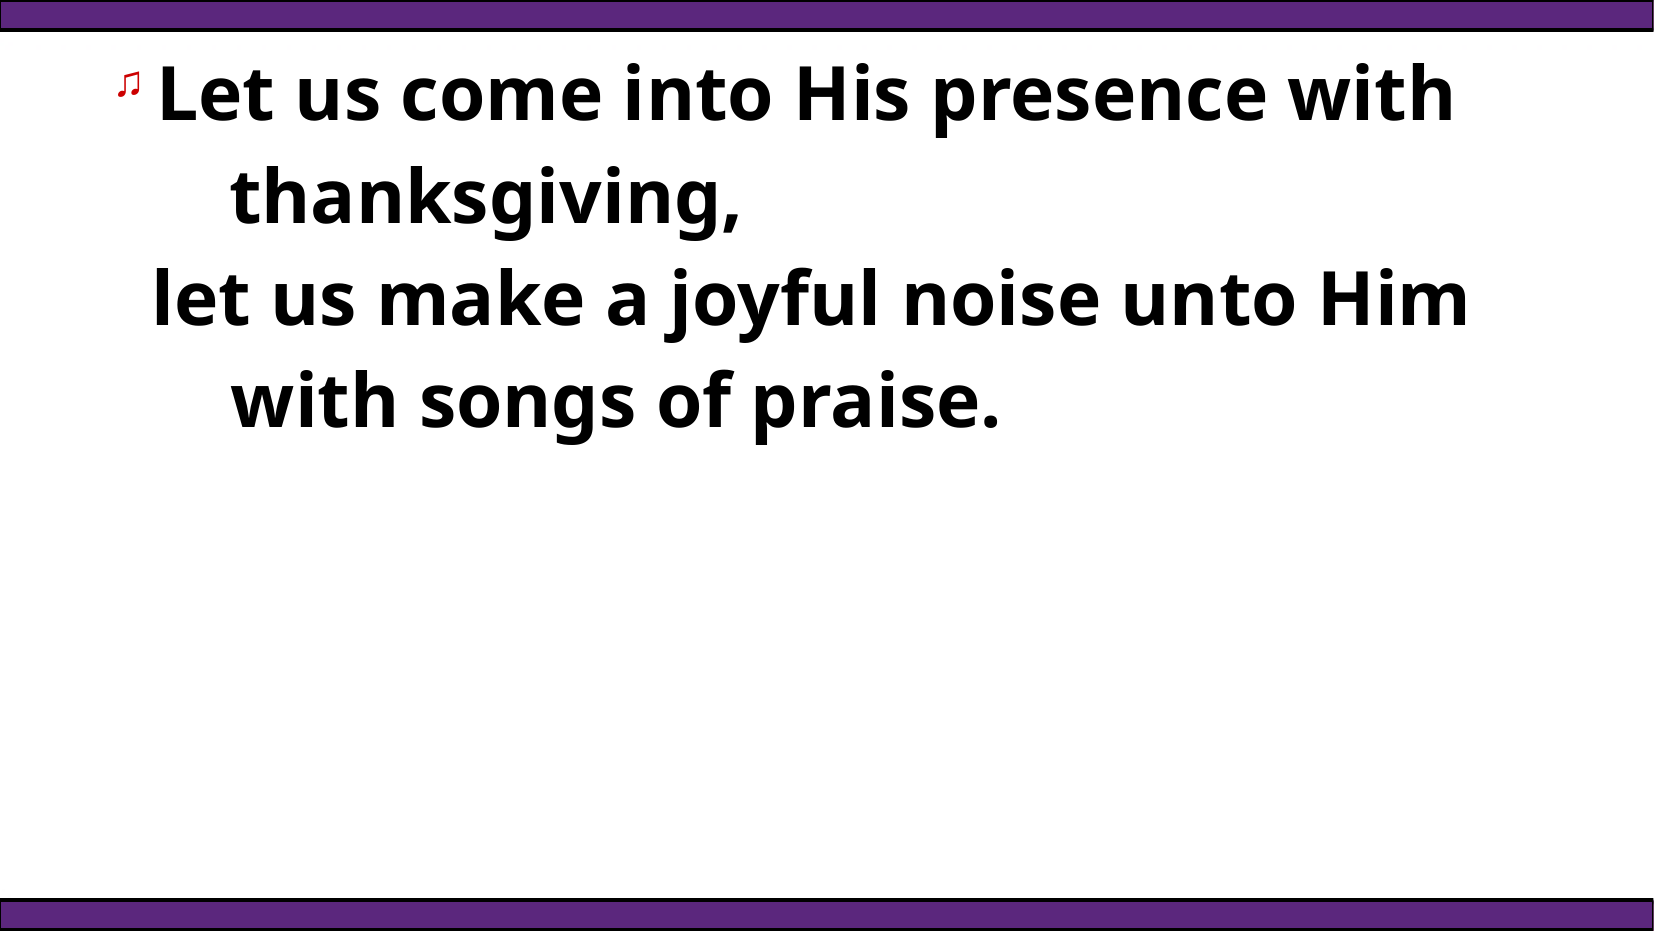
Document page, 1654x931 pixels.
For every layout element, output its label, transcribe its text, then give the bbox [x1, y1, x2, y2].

text_box ♫ Let us come into His presence with thanksgiving, let us make a joyful noise unto Him with songs of praise. [60, 33, 1591, 448]
text_box [0, 0, 1654, 31]
picture [0, 31, 1654, 900]
text_box [0, 900, 1654, 931]
